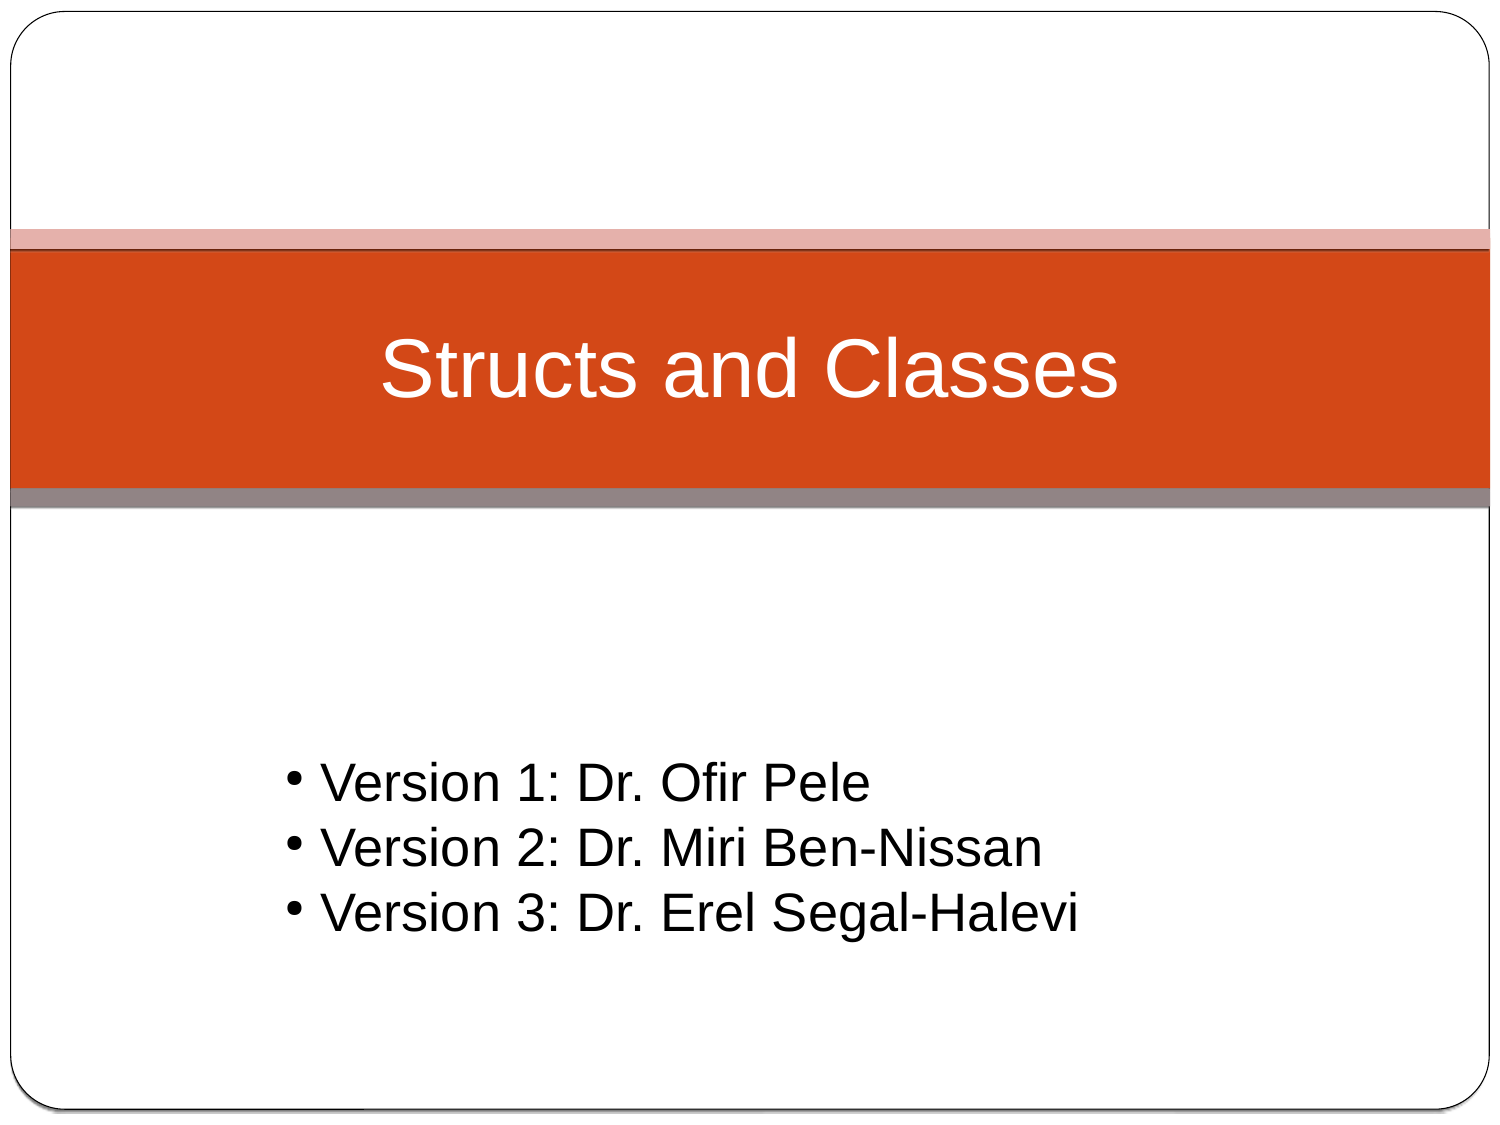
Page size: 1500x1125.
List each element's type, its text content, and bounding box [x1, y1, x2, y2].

text_box Version 1: Dr. Ofir Pele Version 2: Dr. Miri Ben-Nissan Version 3: Dr. Erel Segal-Halevi [270, 675, 1321, 938]
title Structs and Classes [75, 247, 1425, 489]
